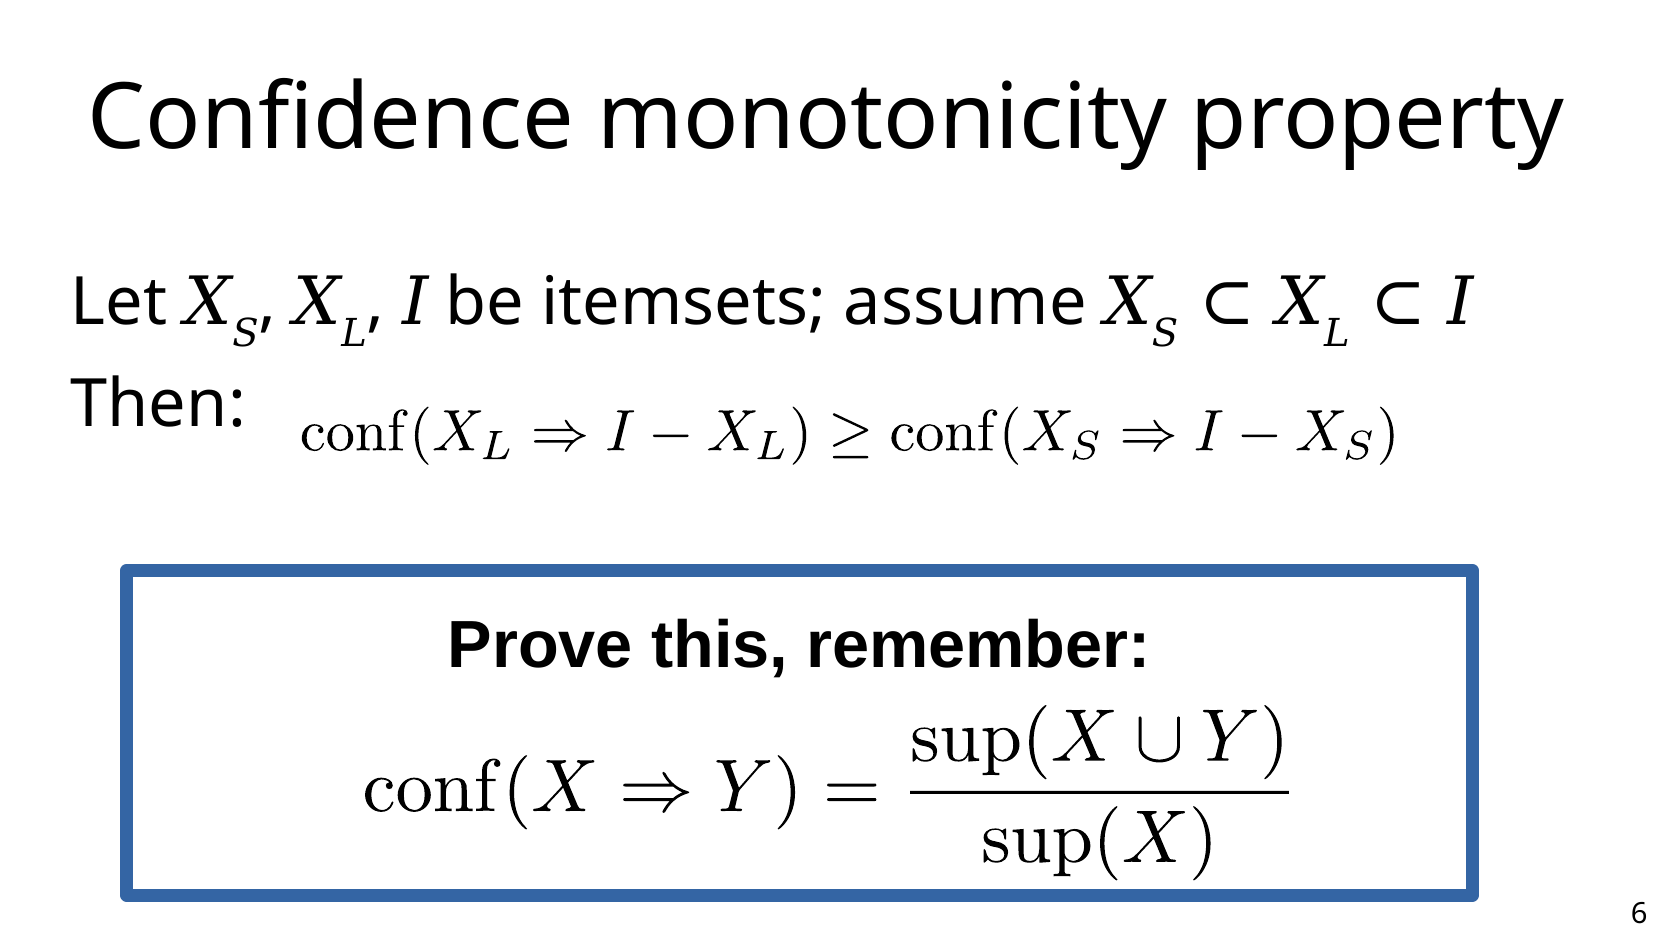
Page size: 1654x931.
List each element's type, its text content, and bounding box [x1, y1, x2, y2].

text_box [362, 705, 1289, 881]
list Let XS, XL, I be itemsets; assume XS ⊂ XL ⊂ I Then: [70, 253, 1559, 793]
text_box [299, 406, 1400, 465]
title Confidence monotonicity property [82, 1, 1571, 226]
text_box Prove this, remember: [126, 570, 1473, 896]
